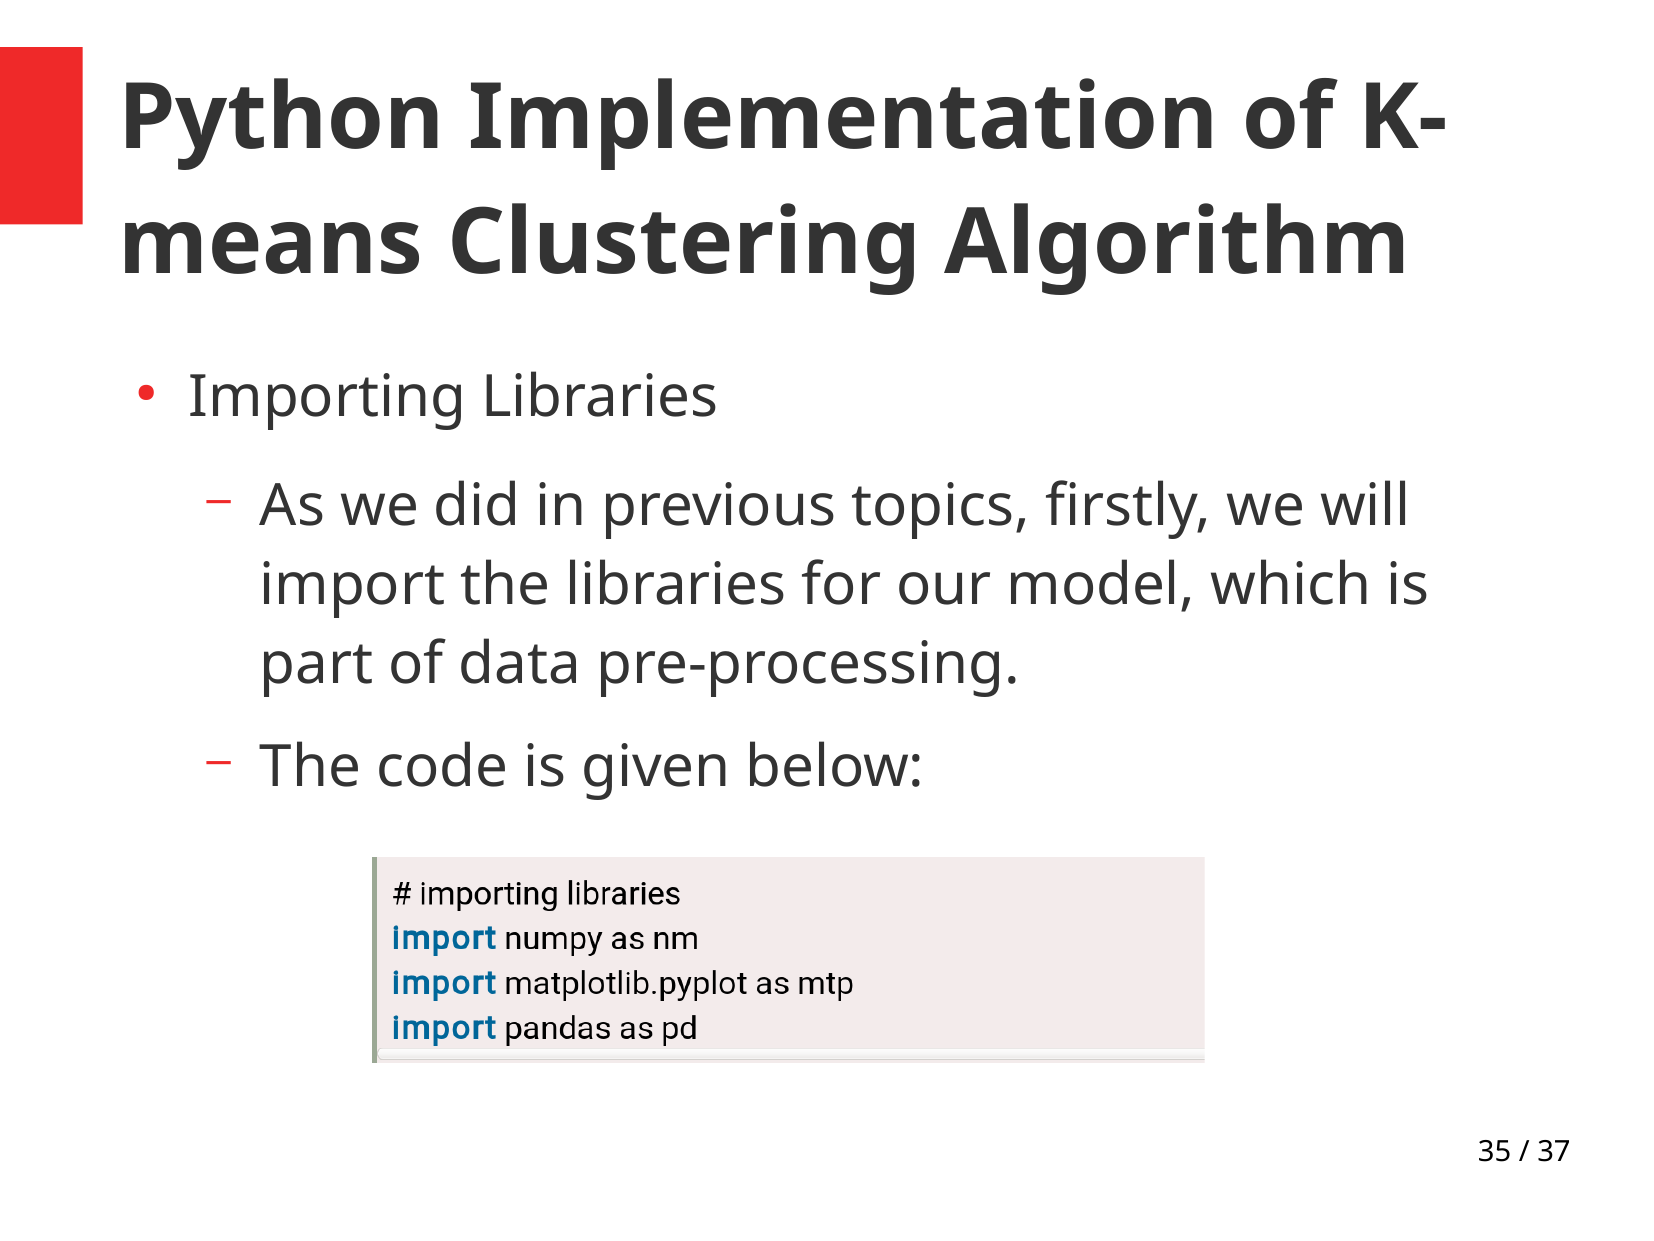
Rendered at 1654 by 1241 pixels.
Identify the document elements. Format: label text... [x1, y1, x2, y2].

title Python Implementation of K-means Clustering Algorithm [118, 50, 1654, 301]
picture [366, 857, 1205, 1063]
list Importing Libraries As we did in previous topics, firstly, we will import the libraries for our model, which is part of data pre-processing. The code is given below: [118, 354, 1536, 1074]
